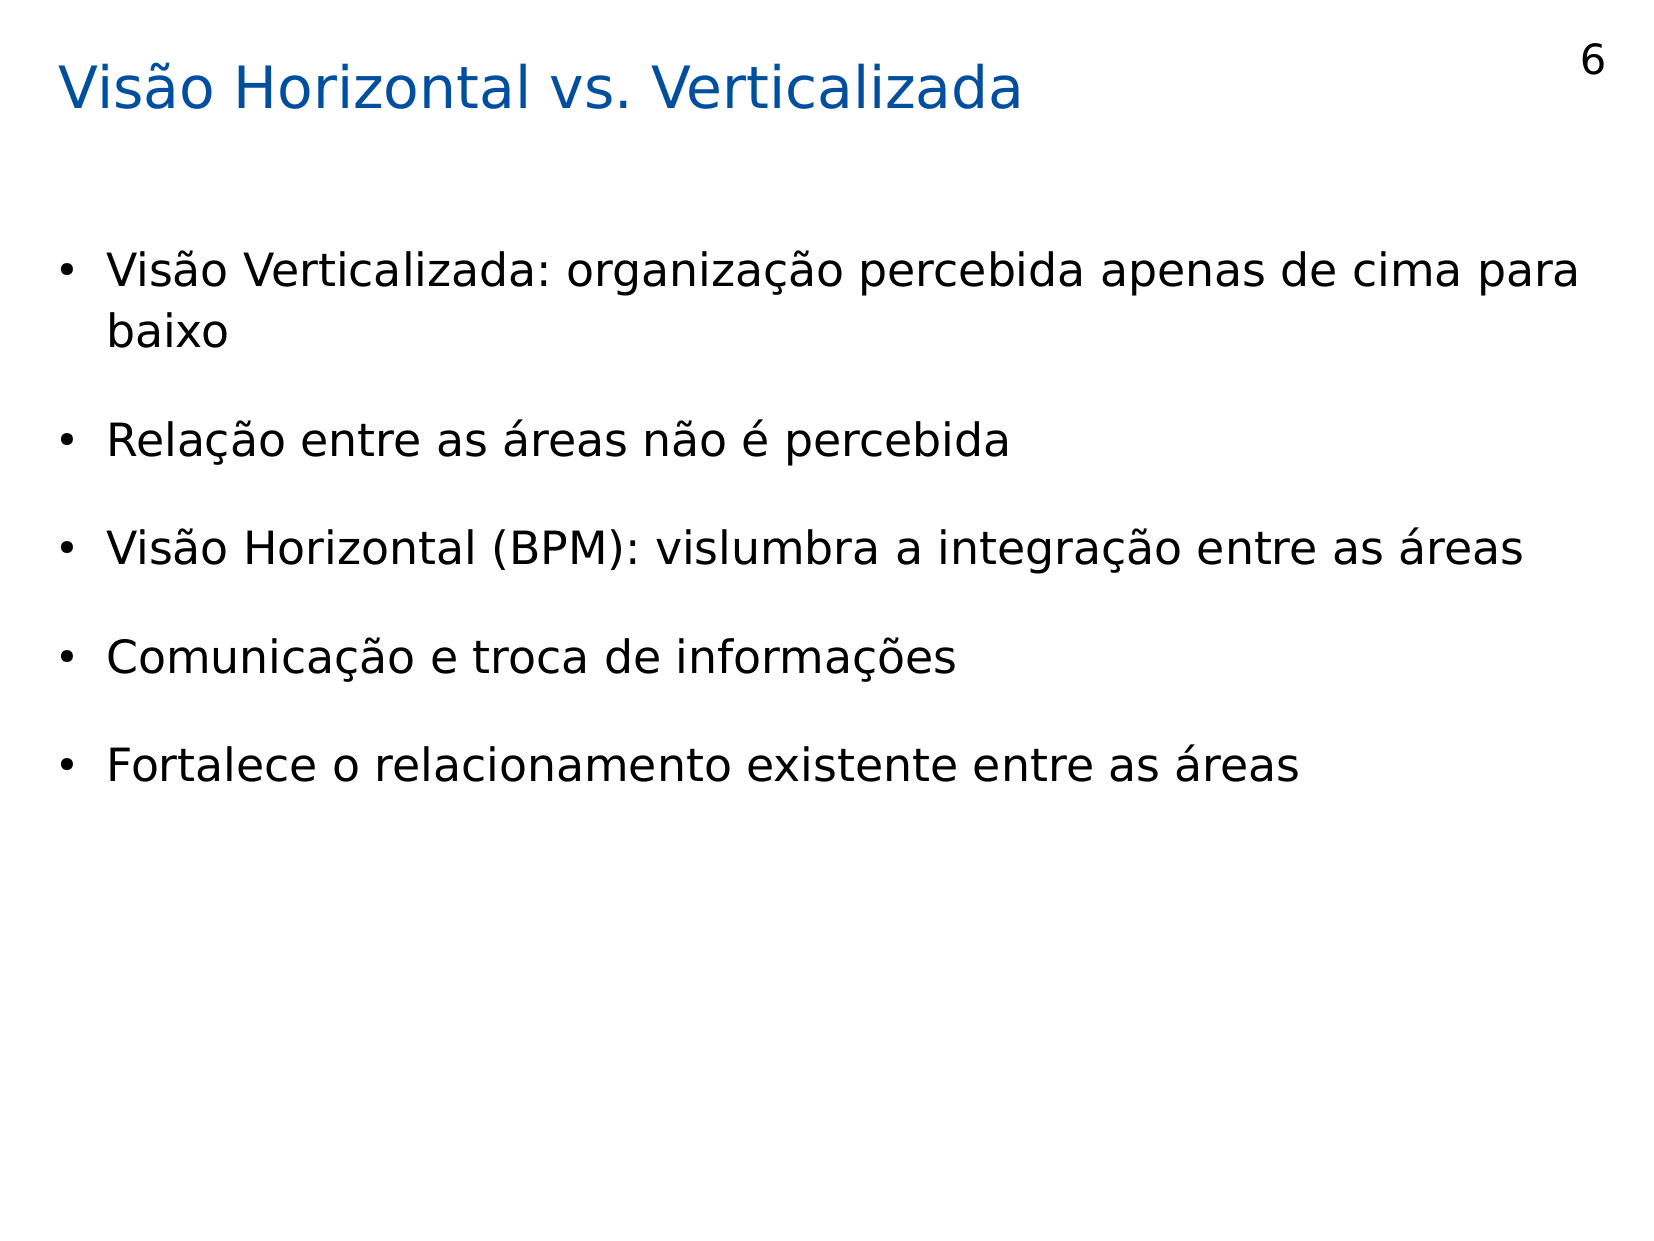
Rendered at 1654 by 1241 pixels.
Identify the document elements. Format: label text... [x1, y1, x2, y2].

title Visão Horizontal vs. Verticalizada [59, 29, 1506, 148]
list Visão Verticalizada: organização percebida apenas de cima para baixo Relação entre as áreas não é percebida Visão Horizontal (BPM): vislumbra a integração entre as áreas Comunicação e troca de informações Fortalece o relacionamento existente entre as áreas [59, 236, 1595, 1211]
